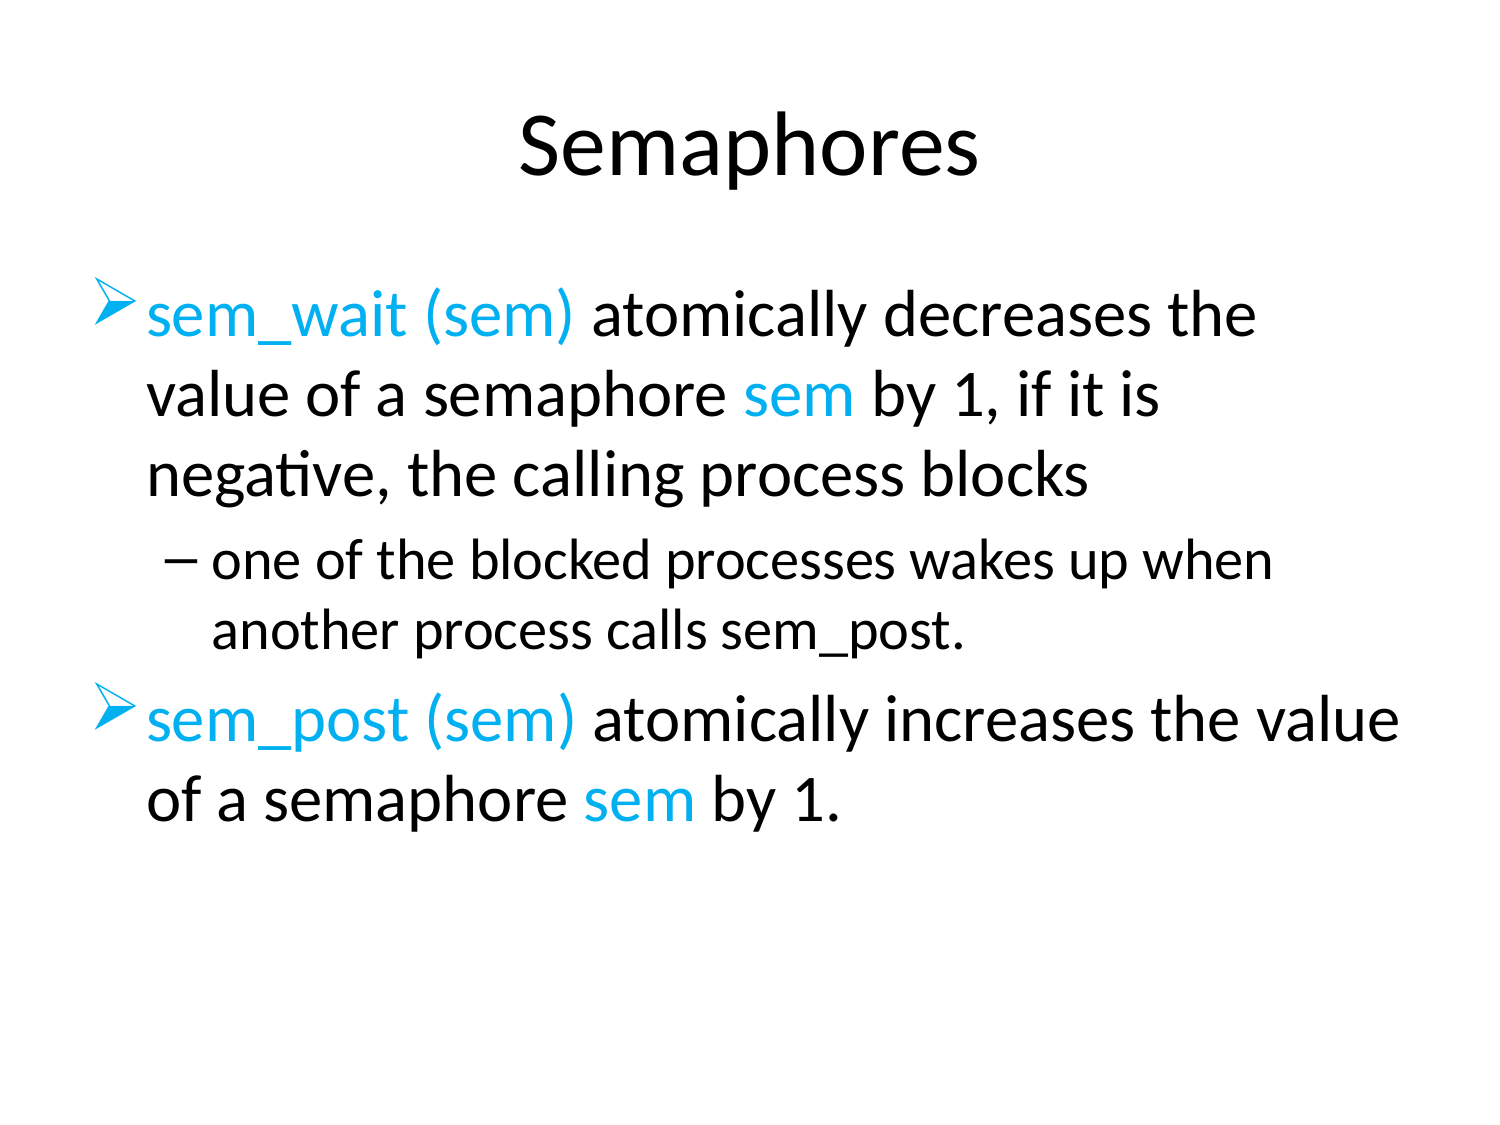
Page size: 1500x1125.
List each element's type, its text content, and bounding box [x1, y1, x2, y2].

text_box Semaphores [75, 45, 1425, 233]
text_box sem_wait (sem) atomically decreases the value of a semaphore sem by 1, if it is negative, the calling process blocks one of the blocked processes wakes up when another process calls sem_post. sem_post (sem) atomically increases the value of a semaphore sem by 1. [75, 262, 1425, 1005]
